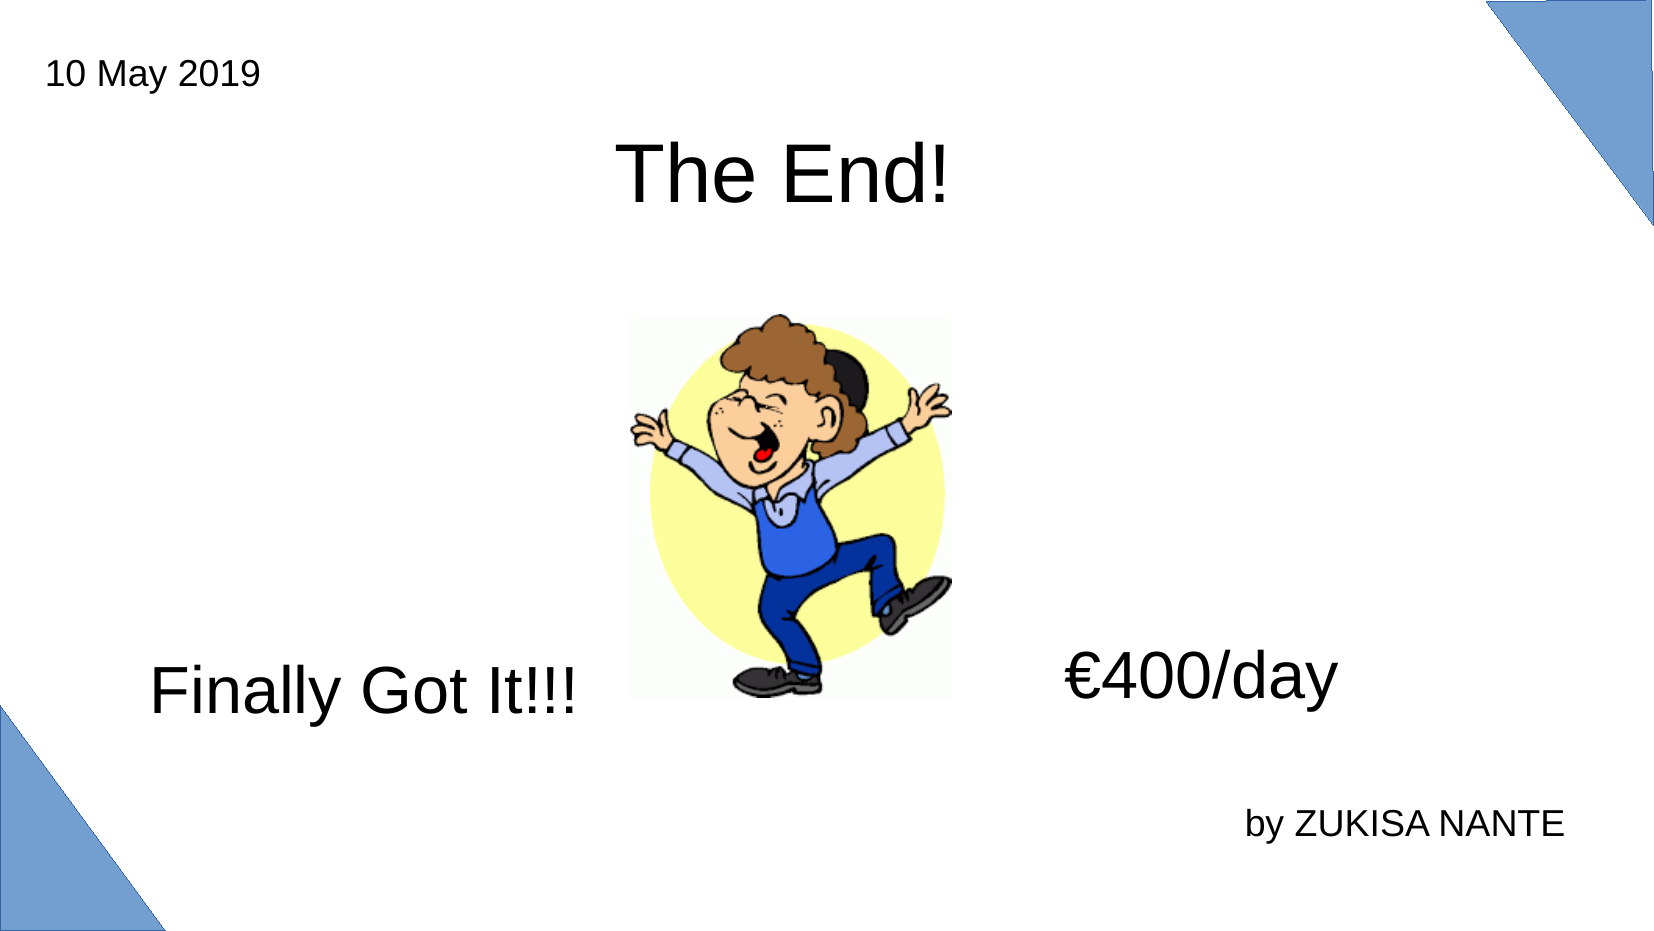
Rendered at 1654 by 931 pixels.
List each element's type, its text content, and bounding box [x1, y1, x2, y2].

text_box [0, 705, 166, 931]
text_box Finally Got It!!! [135, 645, 631, 736]
text_box 10 May 2019 [30, 45, 421, 102]
text_box €400/day [1050, 630, 1396, 721]
text_box [1486, 0, 1654, 226]
text_box The End! [45, 120, 1546, 271]
picture [630, 314, 952, 698]
text_box [1080, 795, 1654, 866]
text_box by ZUKISA NANTE [1230, 795, 1621, 852]
